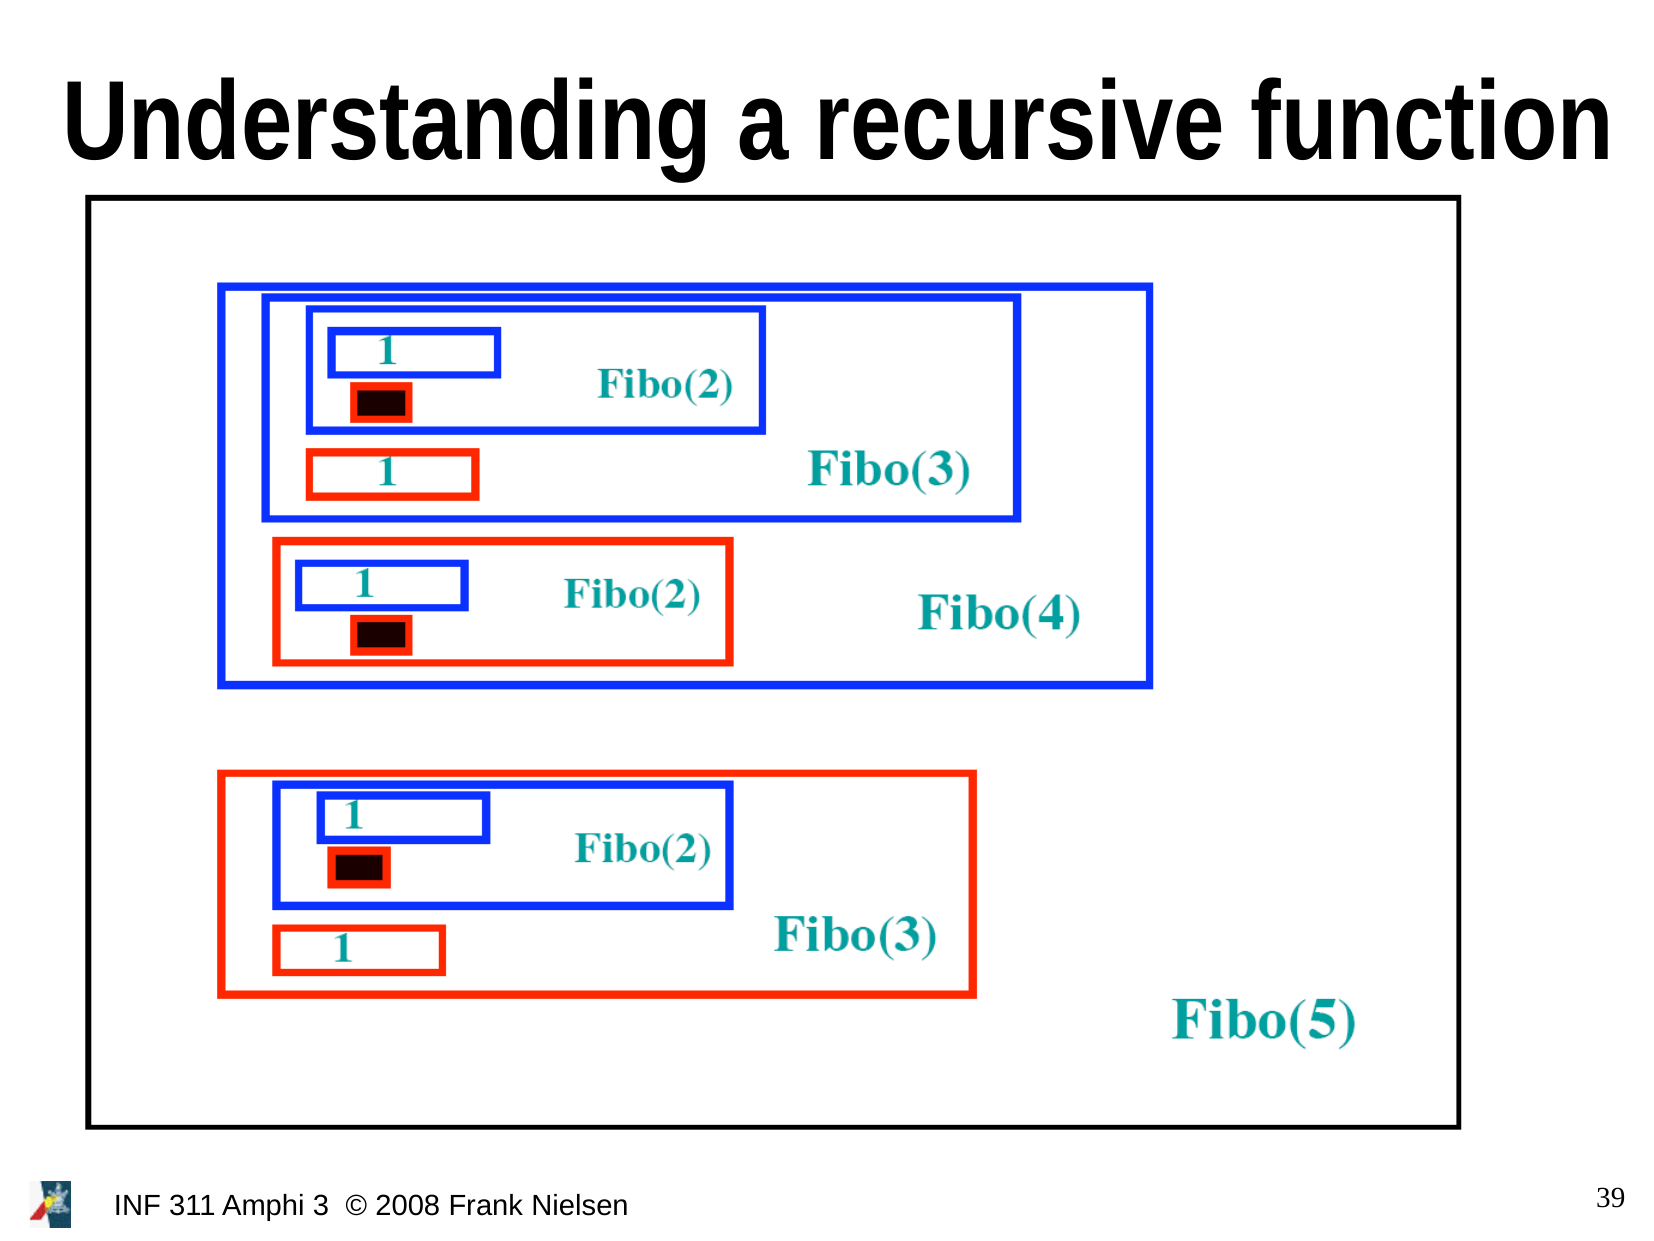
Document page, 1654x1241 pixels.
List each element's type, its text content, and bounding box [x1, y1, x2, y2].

text_box Understanding a recursive function [47, 47, 1629, 191]
picture [29, 1181, 71, 1228]
picture [53, 191, 1532, 1155]
